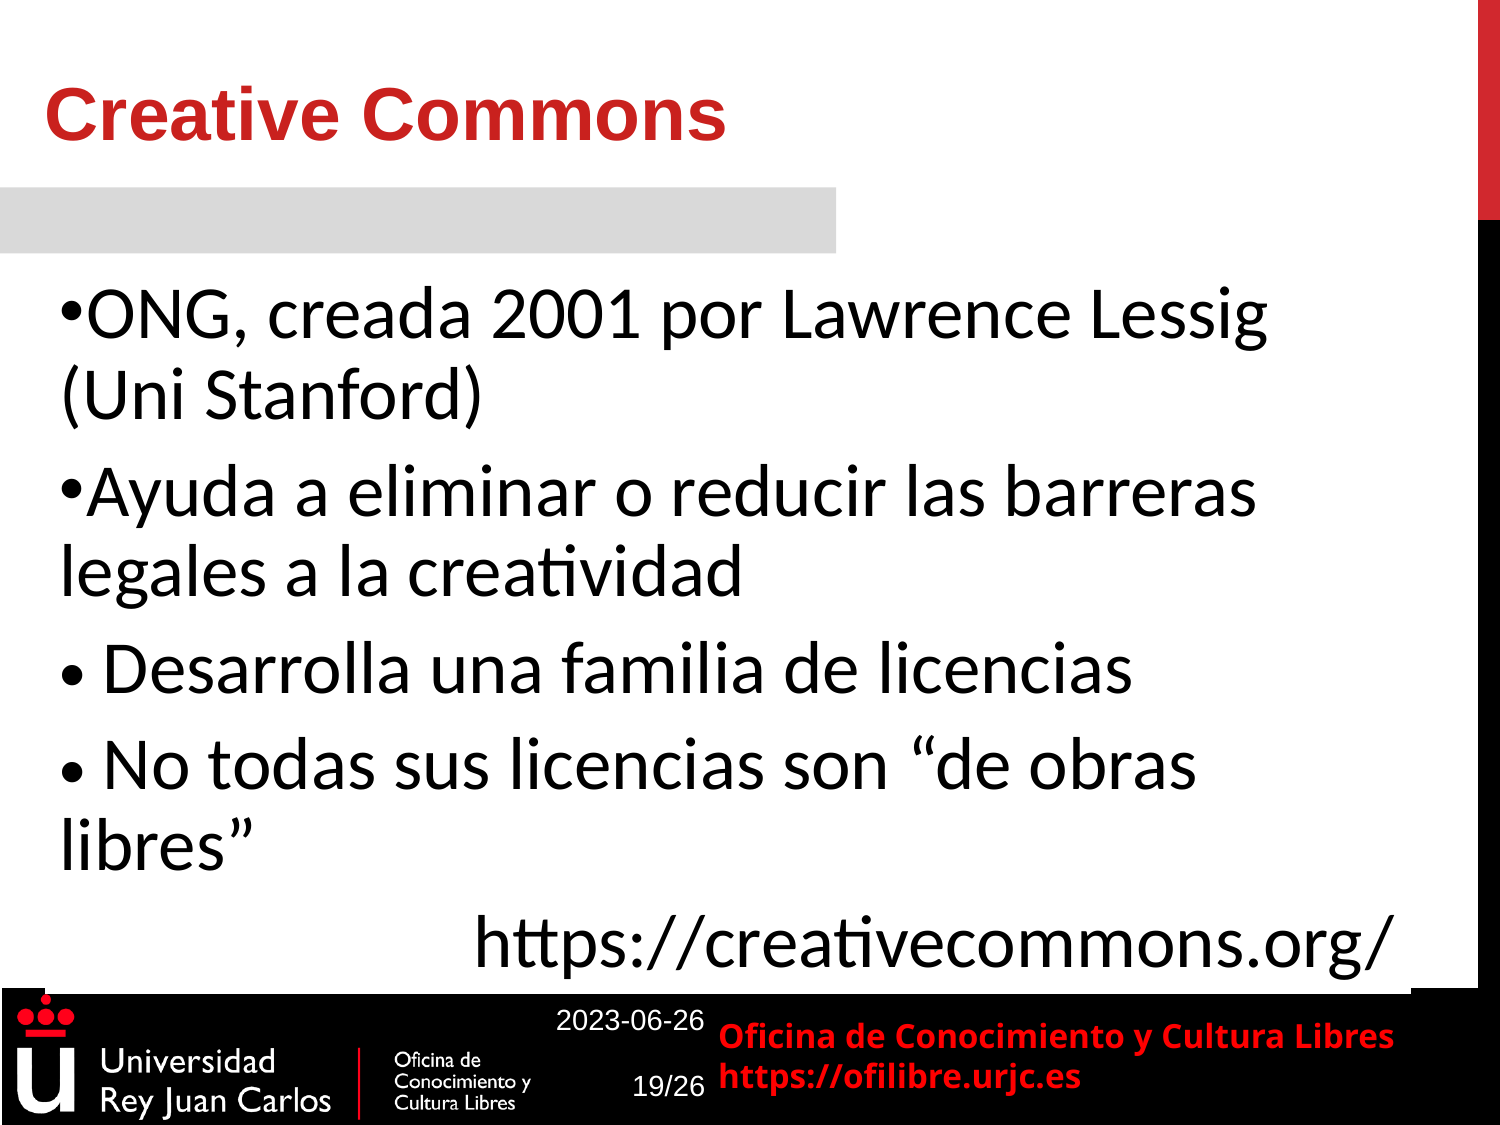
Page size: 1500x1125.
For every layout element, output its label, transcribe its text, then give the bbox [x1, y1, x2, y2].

title [75, 7, 1425, 196]
picture [17, 994, 531, 1120]
text_box Creative Commons [30, 64, 1306, 248]
text_box ONG, creada 2001 por Lawrence Lessig (Uni Stanford) Ayuda a eliminar o reducir las barreras legales a la creatividad Desarrolla una familia de licencias No todas sus licencias son “de obras libres” https://creativecommons.org/ [45, 270, 1411, 994]
